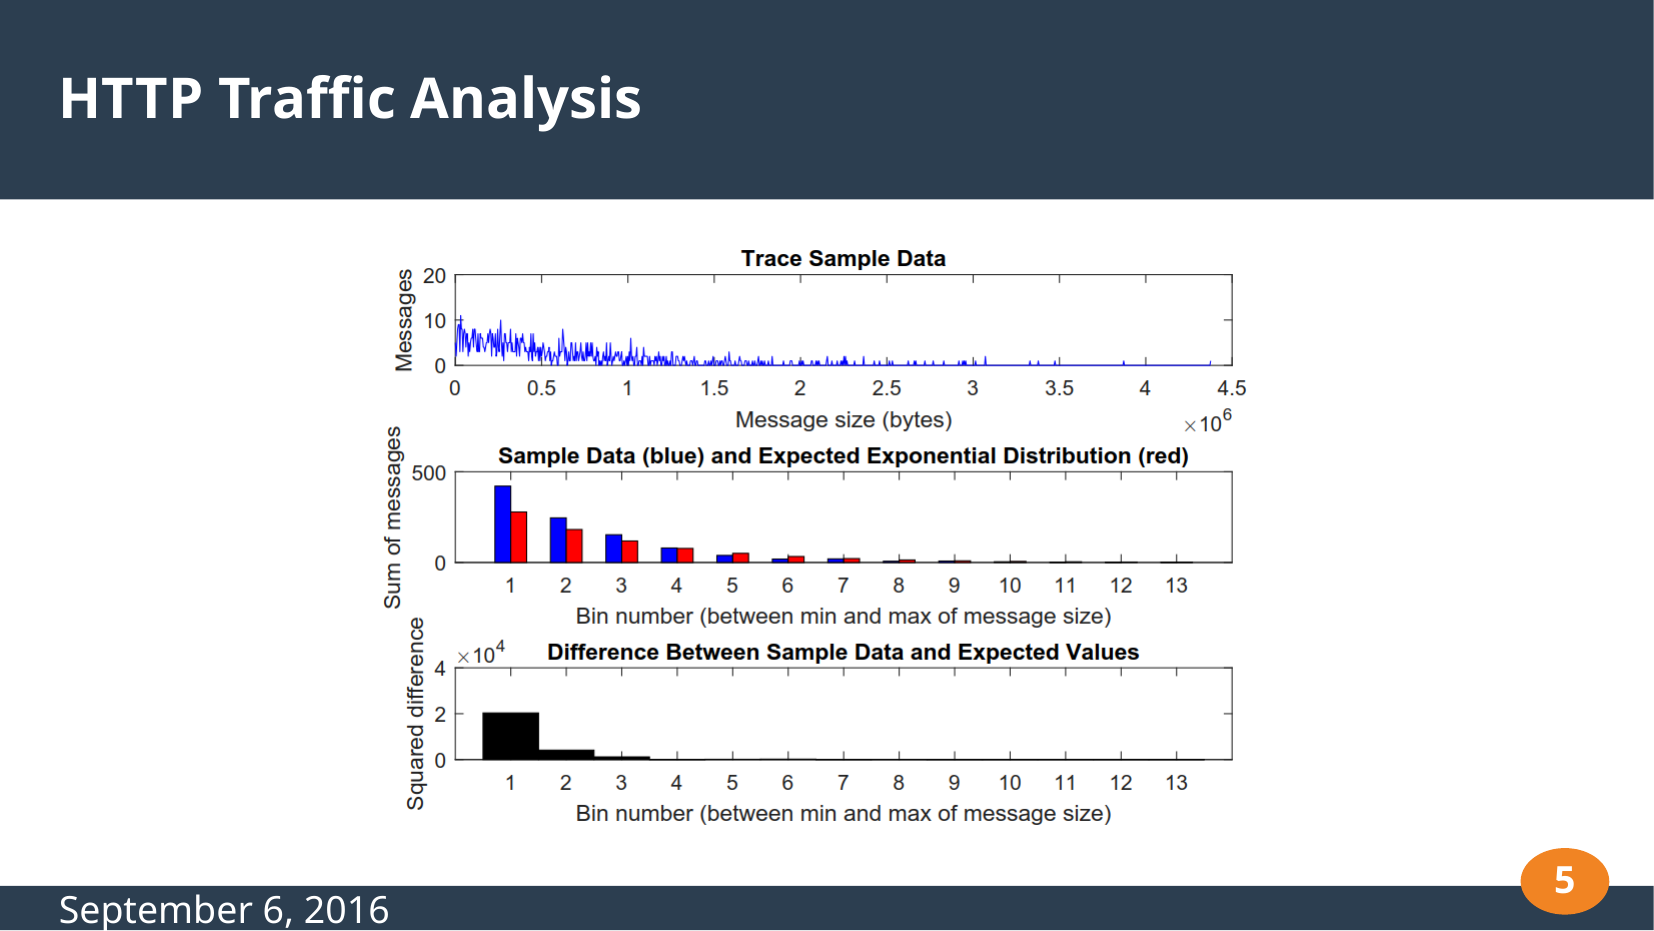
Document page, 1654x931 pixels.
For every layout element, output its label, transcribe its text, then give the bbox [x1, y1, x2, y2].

title HTTP Traffic Analysis [59, 37, 1595, 155]
picture [325, 210, 1328, 867]
text_box September 6, 2016 [59, 885, 532, 931]
text_box 6 [1505, 837, 1625, 926]
